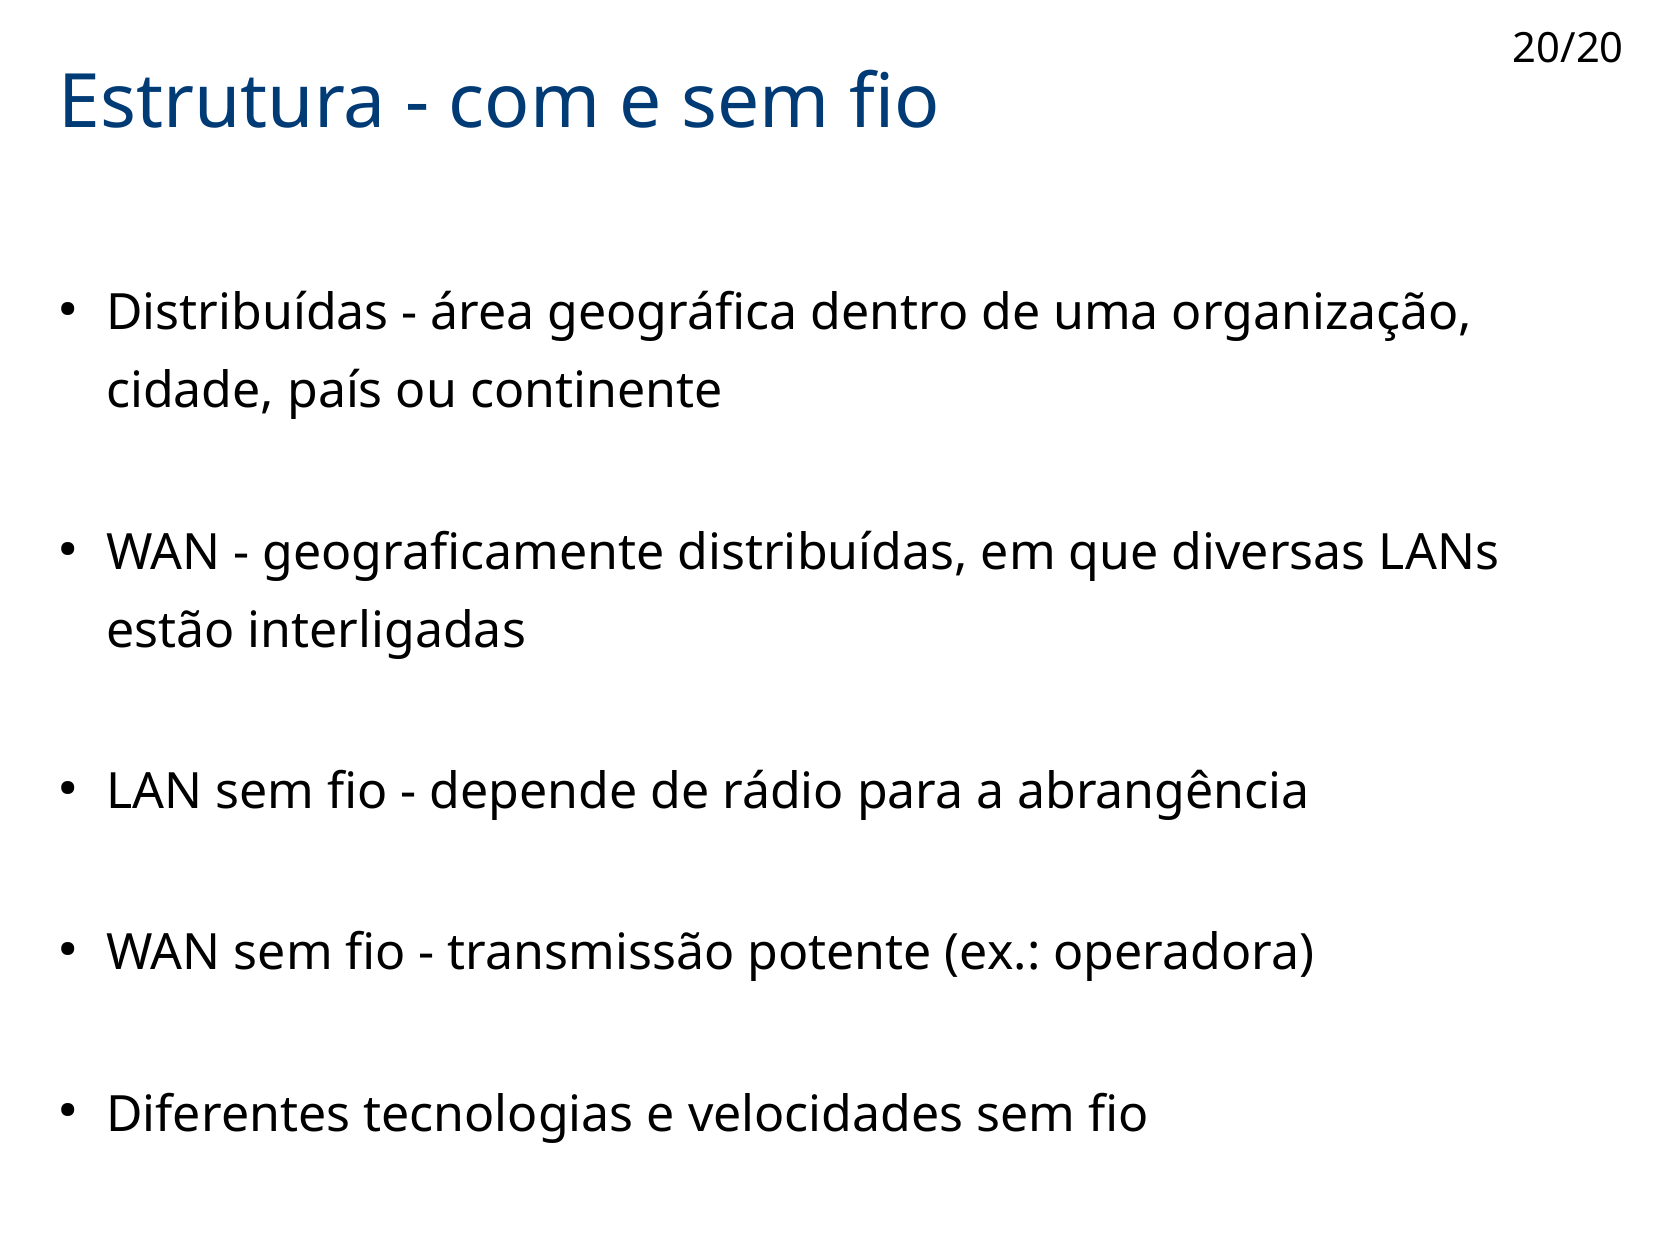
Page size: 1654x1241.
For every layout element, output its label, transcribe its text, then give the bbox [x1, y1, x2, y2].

list Distribuídas - área geográfica dentro de uma organização, cidade, país ou continente WAN - geograficamente distribuídas, em que diversas LANs estão interligadas LAN sem fio - depende de rádio para a abrangência WAN sem fio - transmissão potente (ex.: operadora) Diferentes tecnologias e velocidades sem fio [59, 265, 1625, 1211]
title Estrutura - com e sem fio [59, 47, 1625, 166]
